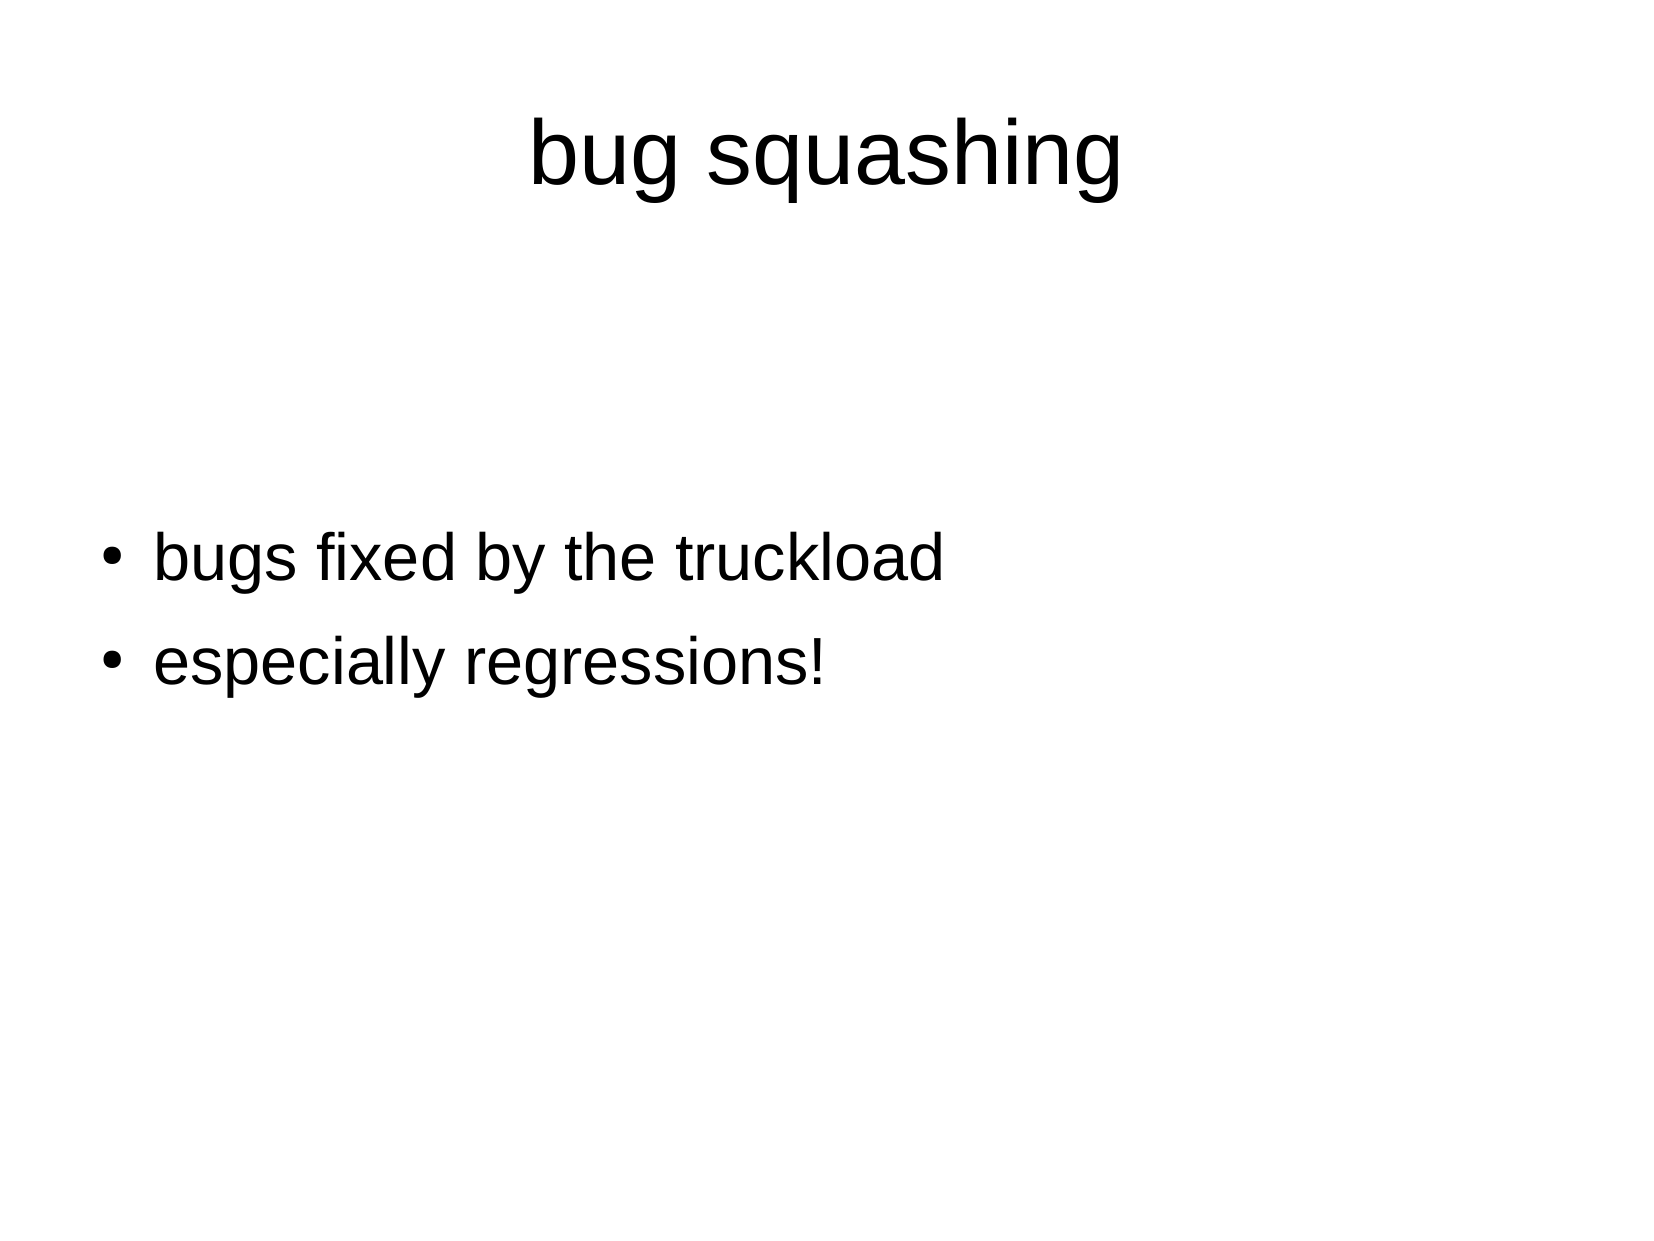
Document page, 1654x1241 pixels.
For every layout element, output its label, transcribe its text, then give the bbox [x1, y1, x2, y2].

list bugs fixed by the truckload especially regressions! [82, 519, 1571, 815]
title bug squashing [82, 49, 1571, 257]
